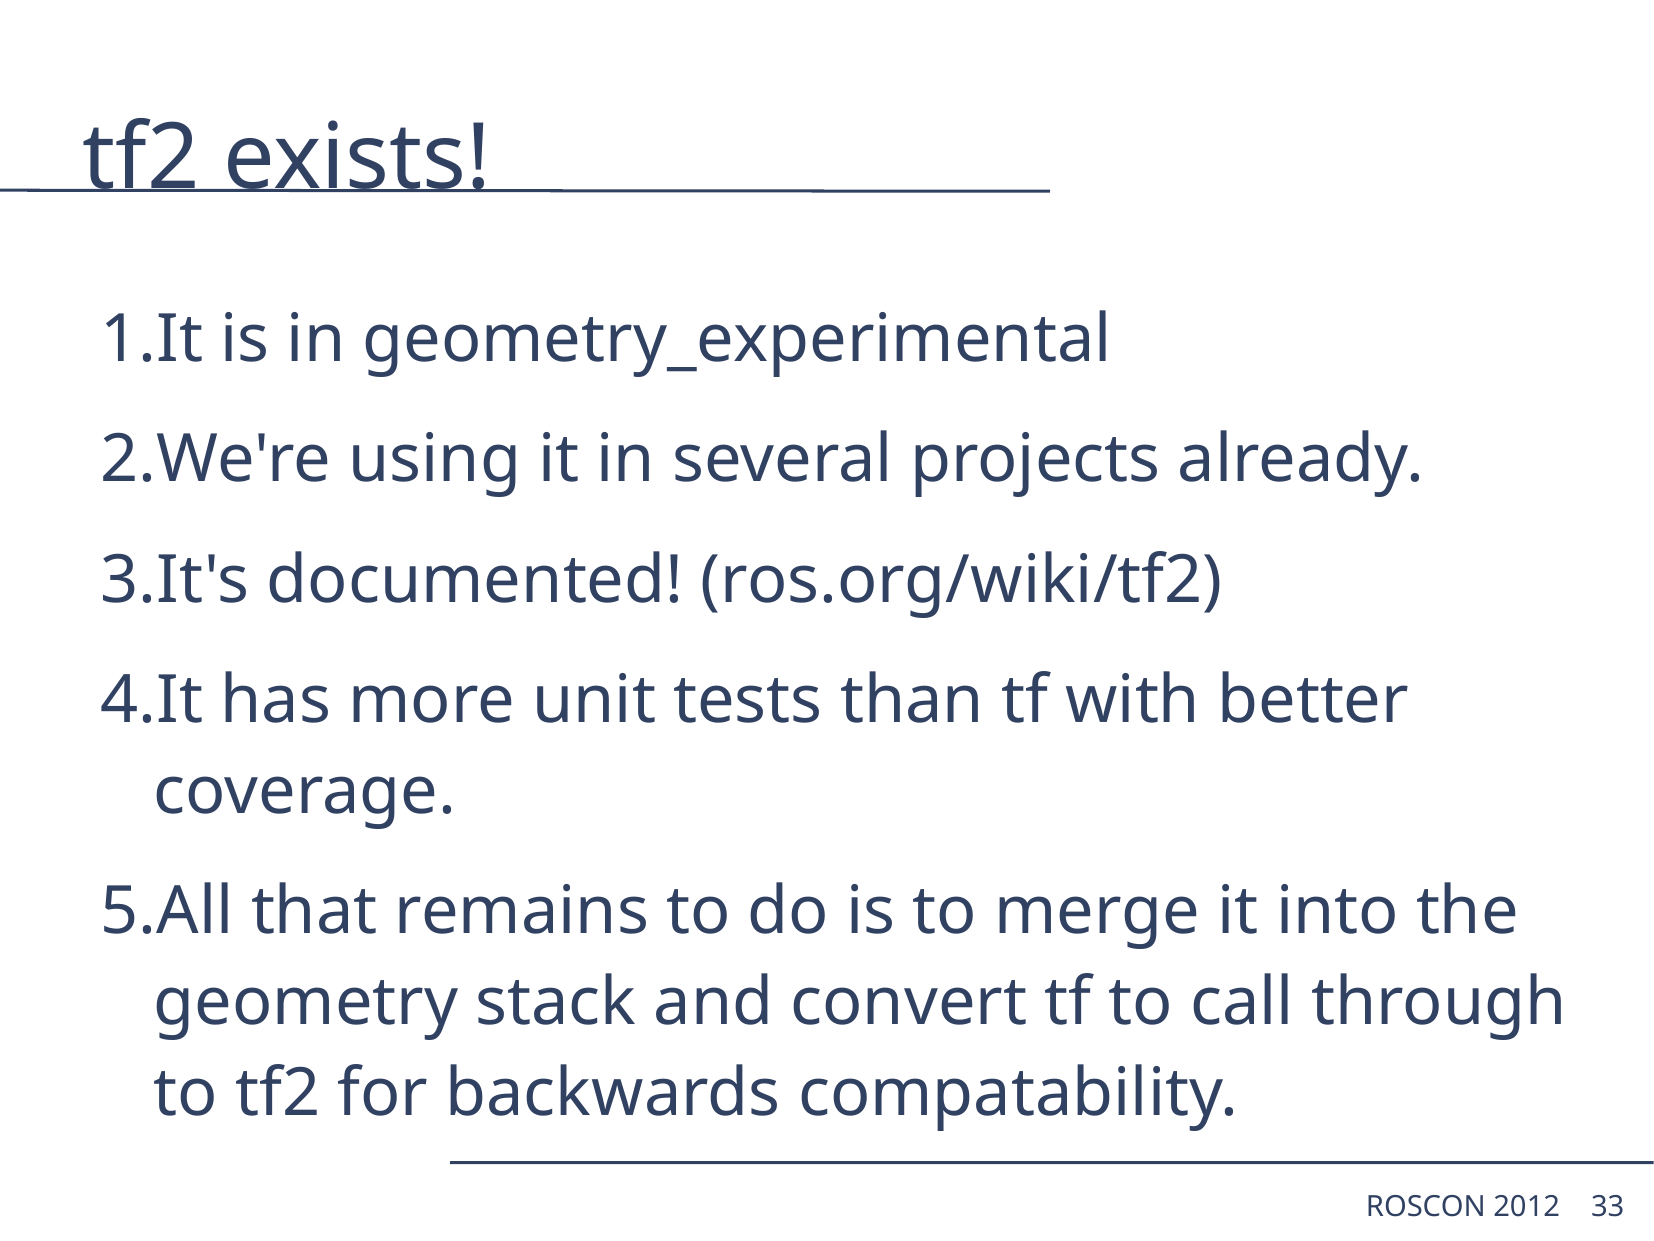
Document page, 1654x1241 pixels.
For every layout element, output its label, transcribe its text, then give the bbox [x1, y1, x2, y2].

title tf2 exists! [82, 56, 1571, 250]
list It is in geometry_experimental We're using it in several projects already. It's documented! (ros.org/wiki/tf2) It has more unit tests than tf with better coverage. All that remains to do is to merge it into the geometry stack and convert tf to call through to tf2 for backwards compatability. [82, 290, 1571, 1109]
